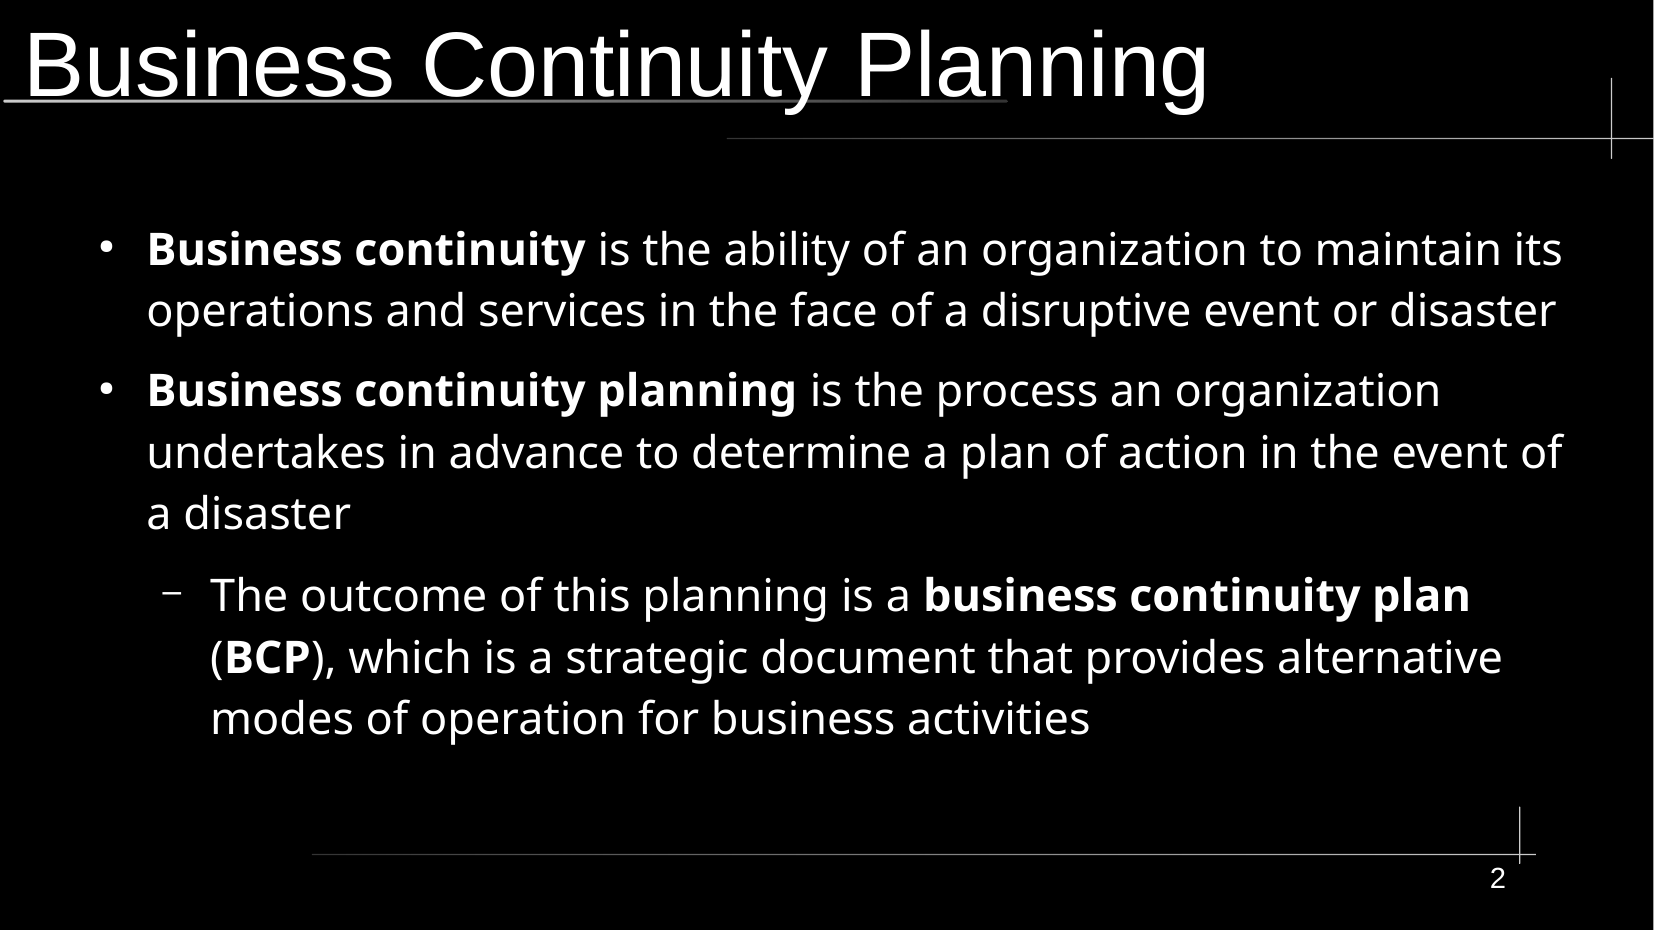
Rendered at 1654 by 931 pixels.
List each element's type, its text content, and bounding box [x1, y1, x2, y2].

list Business continuity is the ability of an organization to maintain its operations and services in the face of a disruptive event or disaster Business continuity planning is the process an organization undertakes in advance to determine a plan of action in the event of a disaster The outcome of this planning is a business continuity plan (BCP), which is a strategic document that provides alternative modes of operation for business activities [82, 217, 1571, 758]
title Business Continuity Planning [23, 11, 1589, 119]
